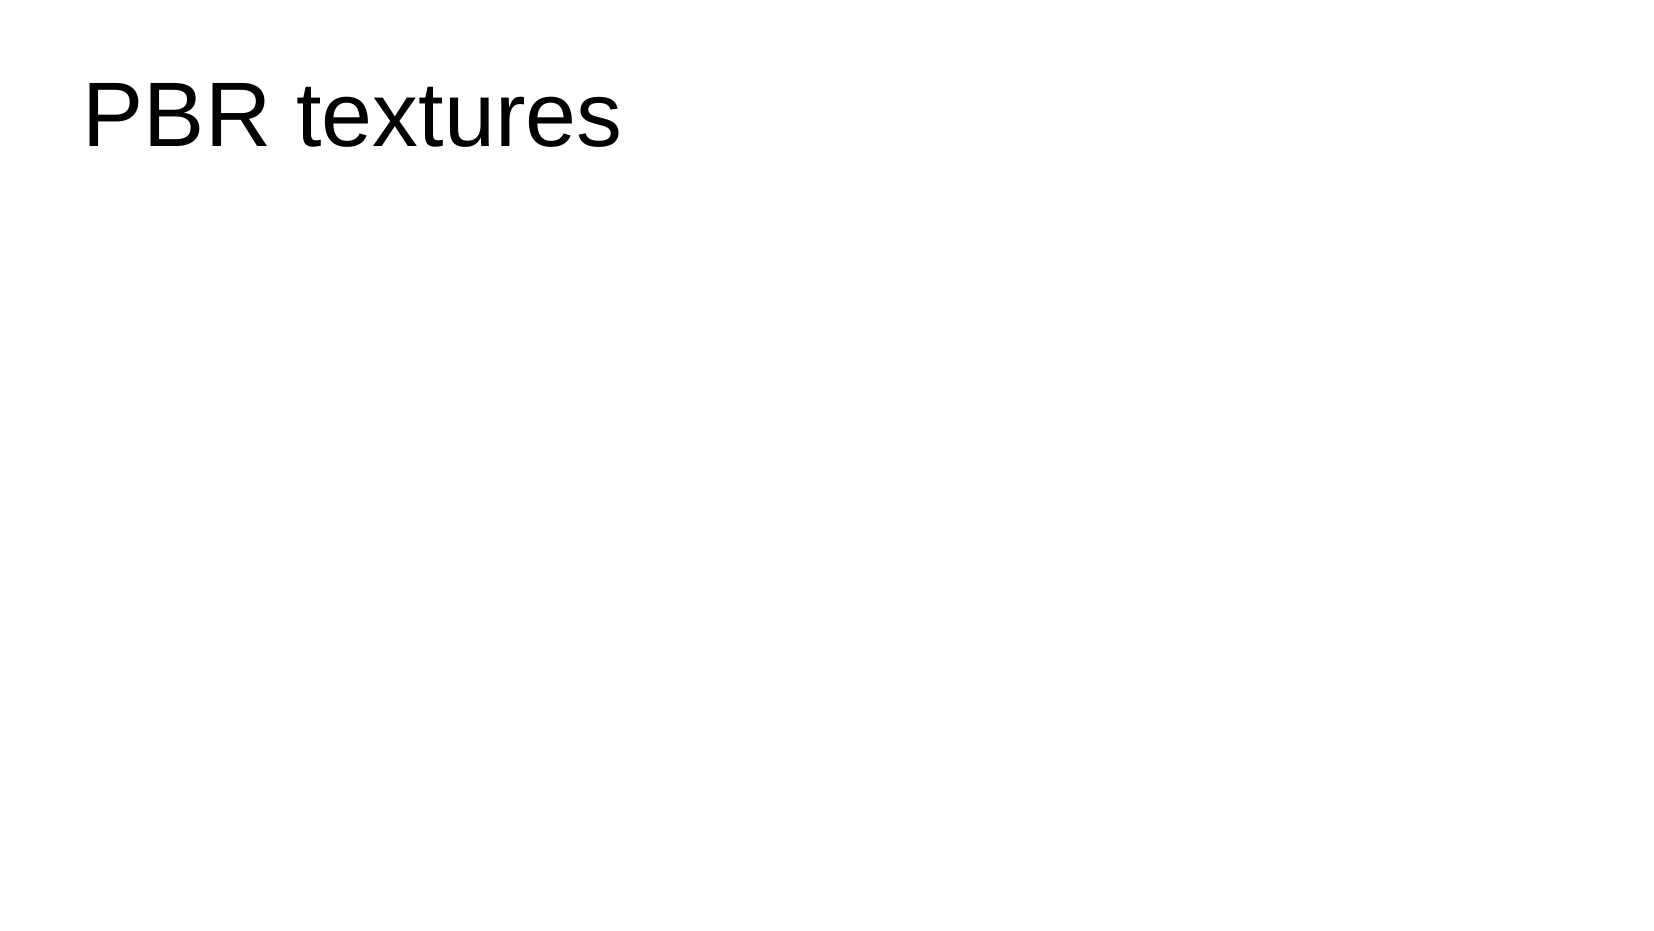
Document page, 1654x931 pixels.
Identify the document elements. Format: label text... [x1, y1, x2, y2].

title PBR textures [82, 37, 1571, 193]
